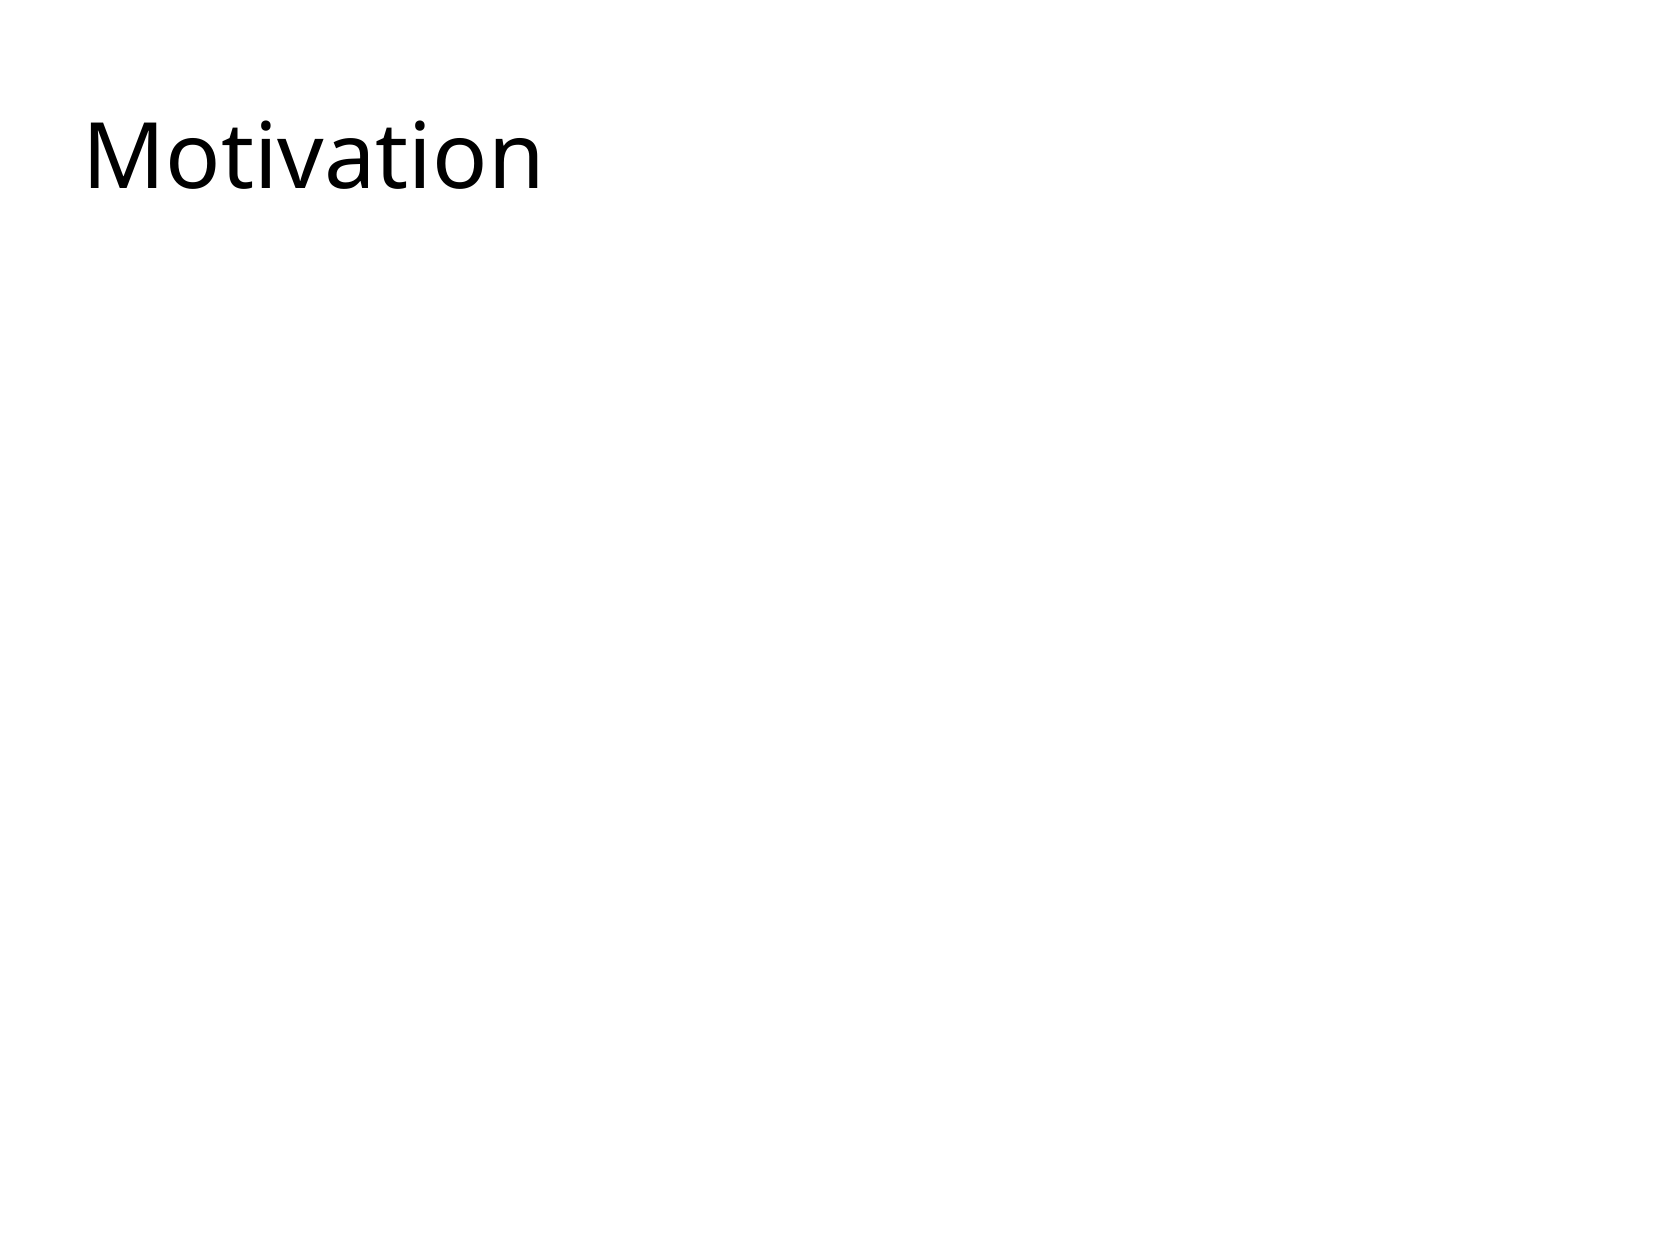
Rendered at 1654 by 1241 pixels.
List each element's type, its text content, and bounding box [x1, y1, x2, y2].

title Motivation [82, 49, 1571, 257]
